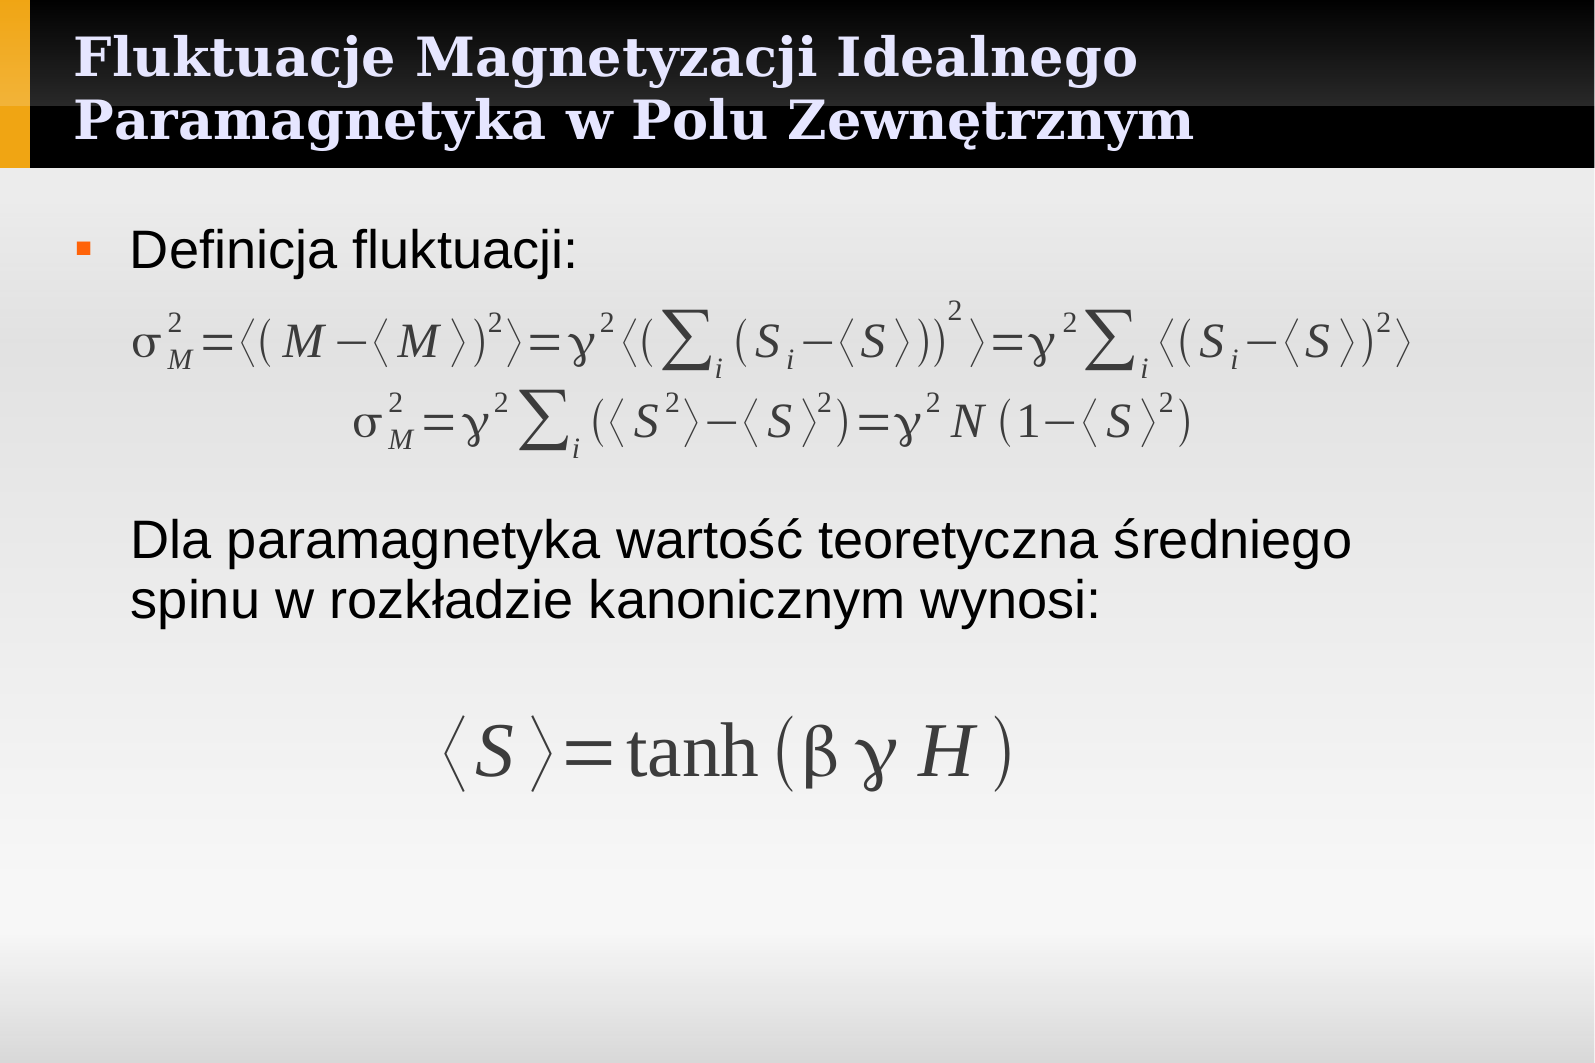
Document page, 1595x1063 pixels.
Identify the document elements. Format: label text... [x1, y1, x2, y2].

list Definicja fluktuacji: [59, 219, 1486, 370]
chart [118, 295, 1424, 465]
picture [0, 0, 1595, 1063]
text_box Dla paramagnetyka wartość teoretyczna średniego spinu w rozkładzie kanonicznym wynosi: [115, 501, 1384, 638]
chart [422, 708, 1034, 798]
title Fluktuacje Magnetyzacji Idealnego Paramagnetyka w Polu Zewnętrznym [74, 7, 1510, 171]
